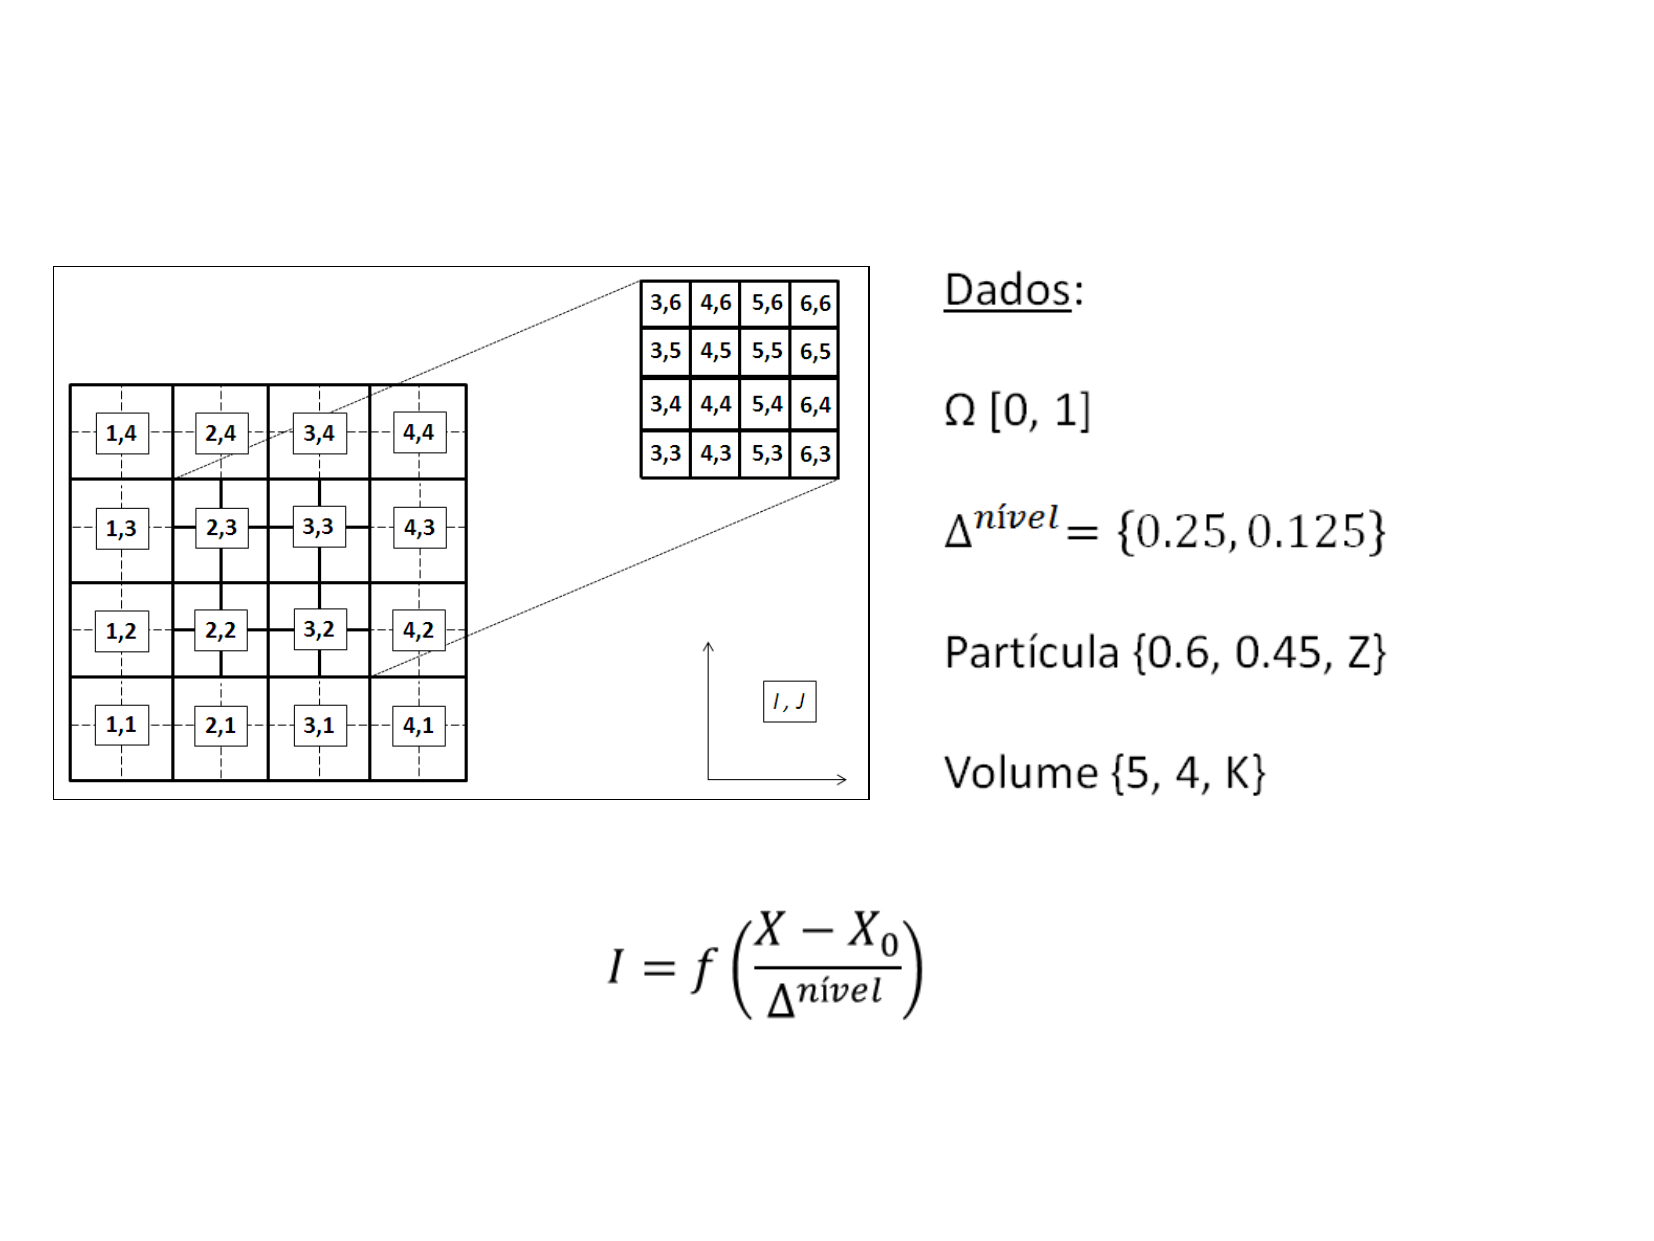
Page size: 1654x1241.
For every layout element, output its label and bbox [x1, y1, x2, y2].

picture [54, 267, 869, 799]
picture [582, 897, 949, 1028]
picture [914, 244, 1437, 832]
